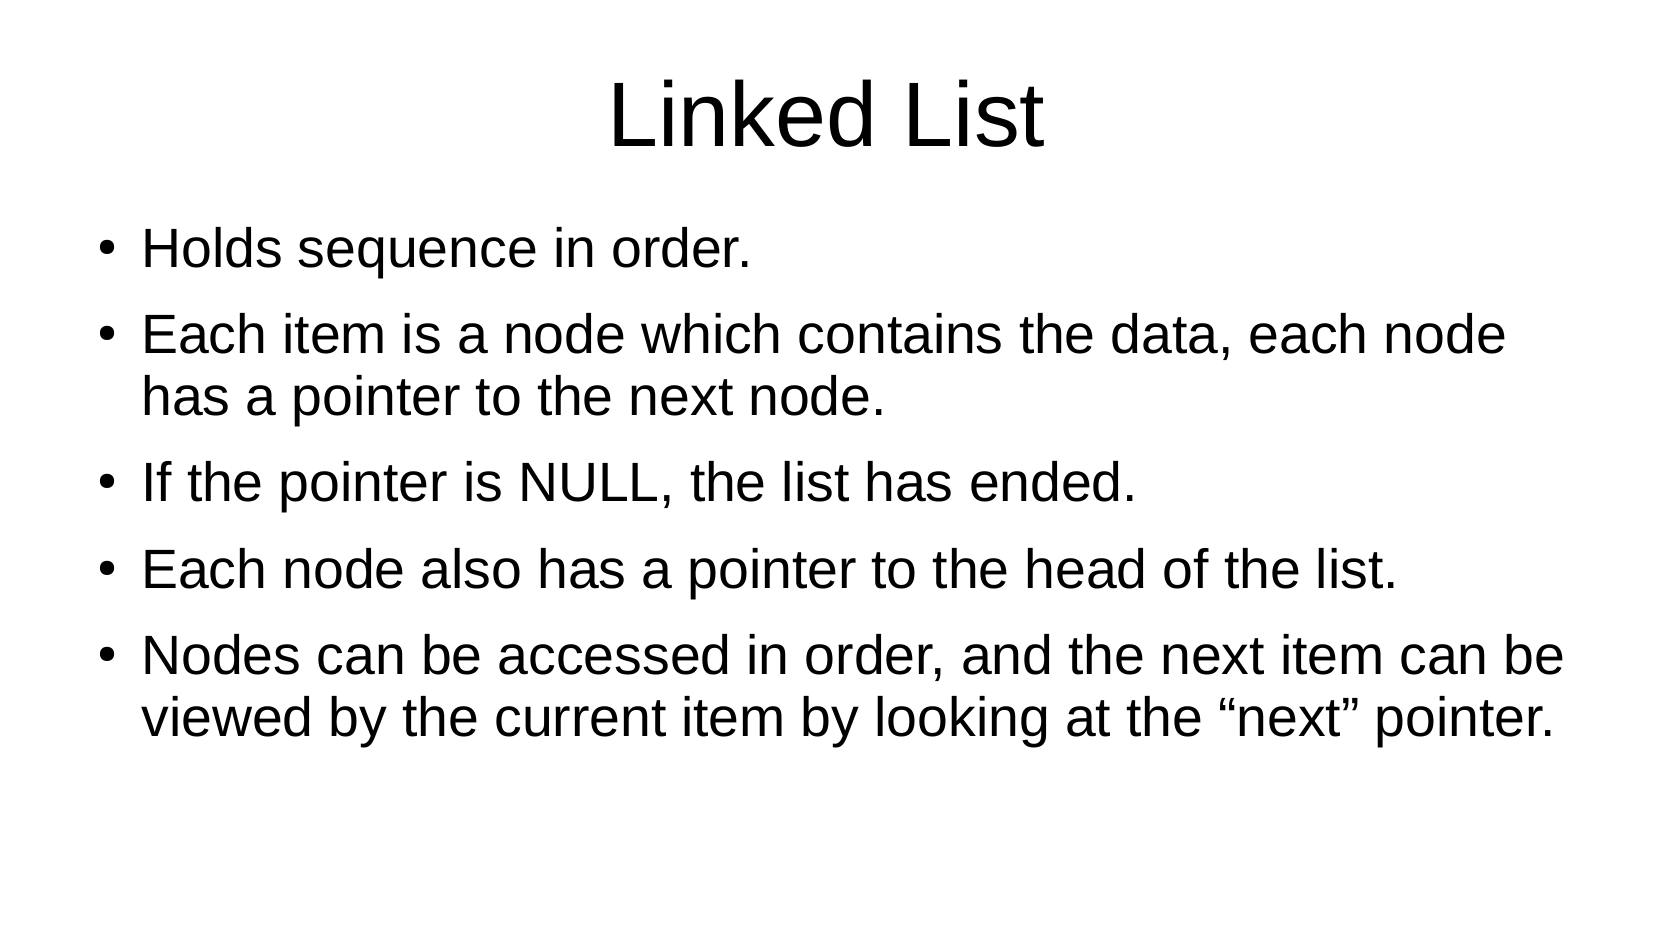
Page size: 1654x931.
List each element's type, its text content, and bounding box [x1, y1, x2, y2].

list Holds sequence in order. Each item is a node which contains the data, each node has a pointer to the next node. If the pointer is NULL, the list has ended. Each node also has a pointer to the head of the list. Nodes can be accessed in order, and the next item can be viewed by the current item by looking at the “next” pointer. [82, 217, 1571, 758]
title Linked List [82, 37, 1571, 193]
